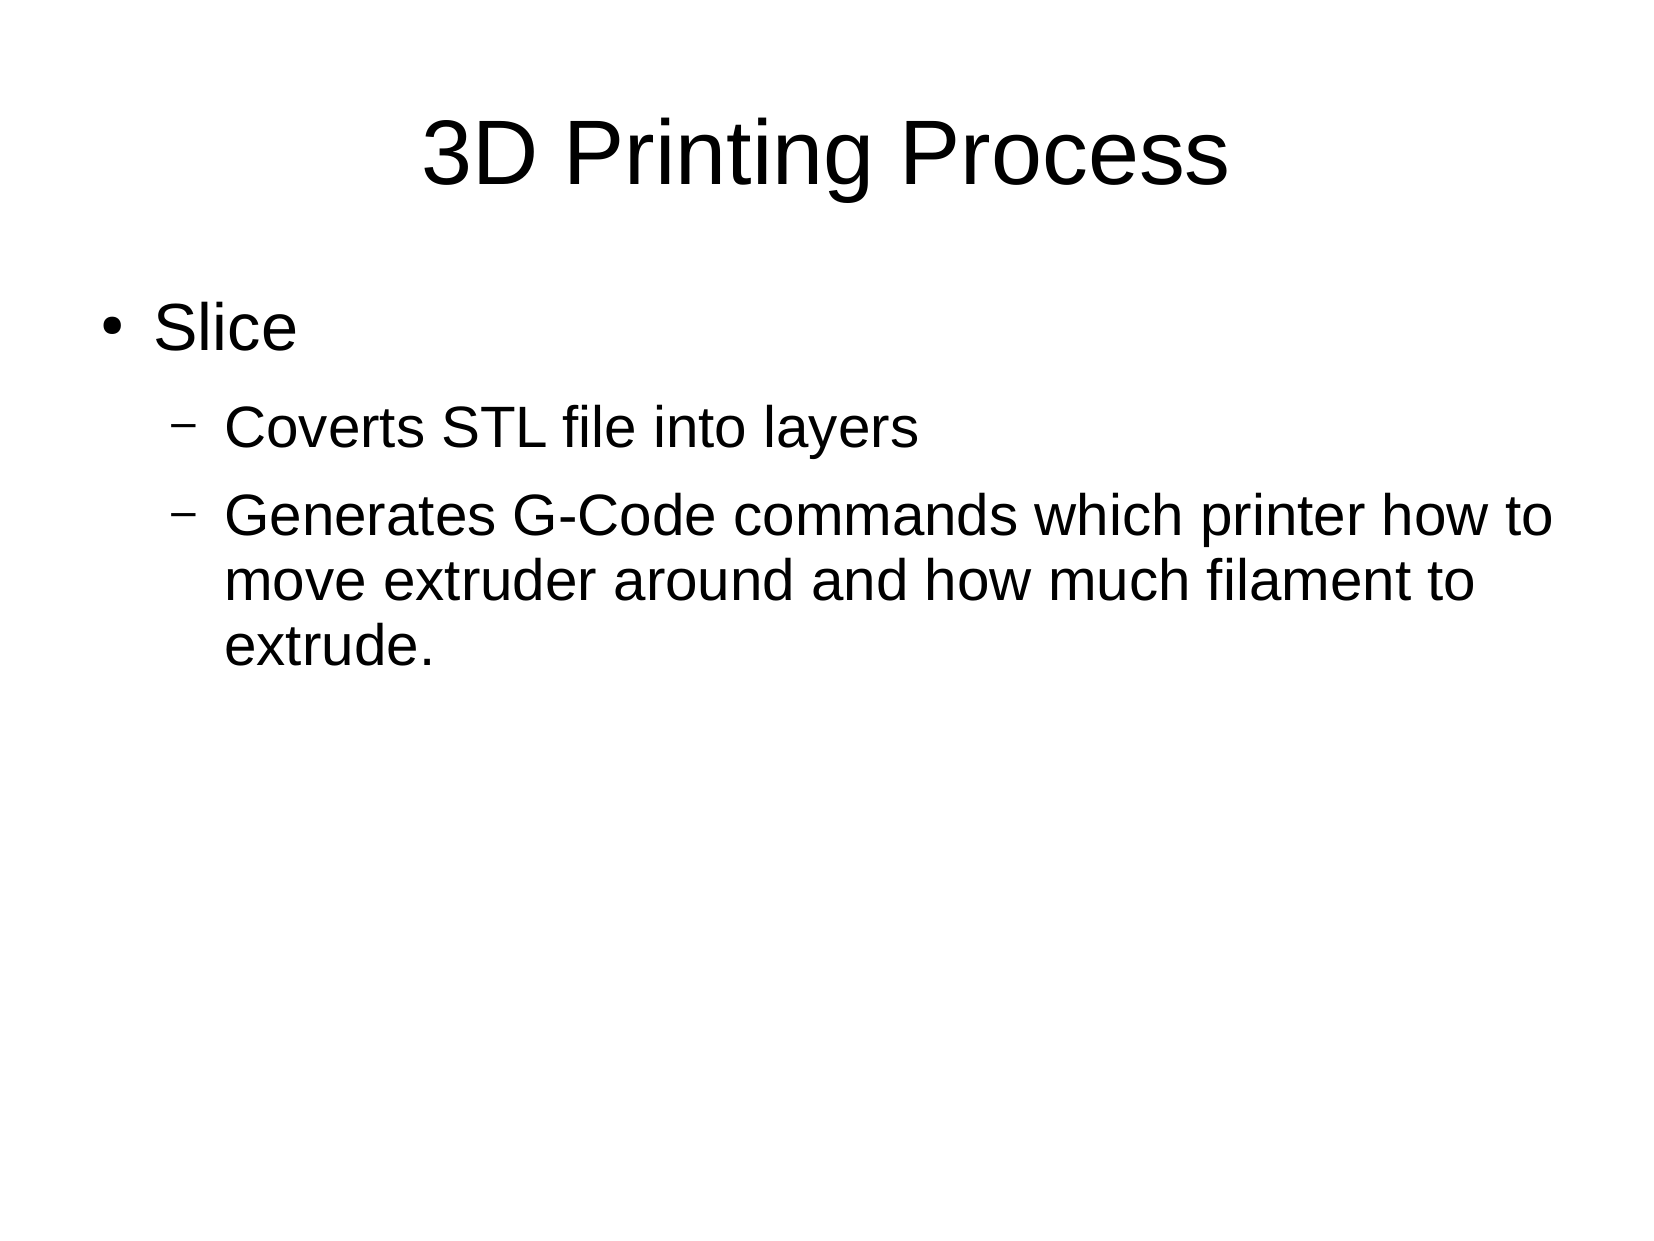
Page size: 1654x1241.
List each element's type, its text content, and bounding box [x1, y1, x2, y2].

title 3D Printing Process [82, 49, 1571, 257]
list Slice Coverts STL file into layers Generates G-Code commands which printer how to move extruder around and how much filament to extrude. [82, 290, 1571, 1010]
